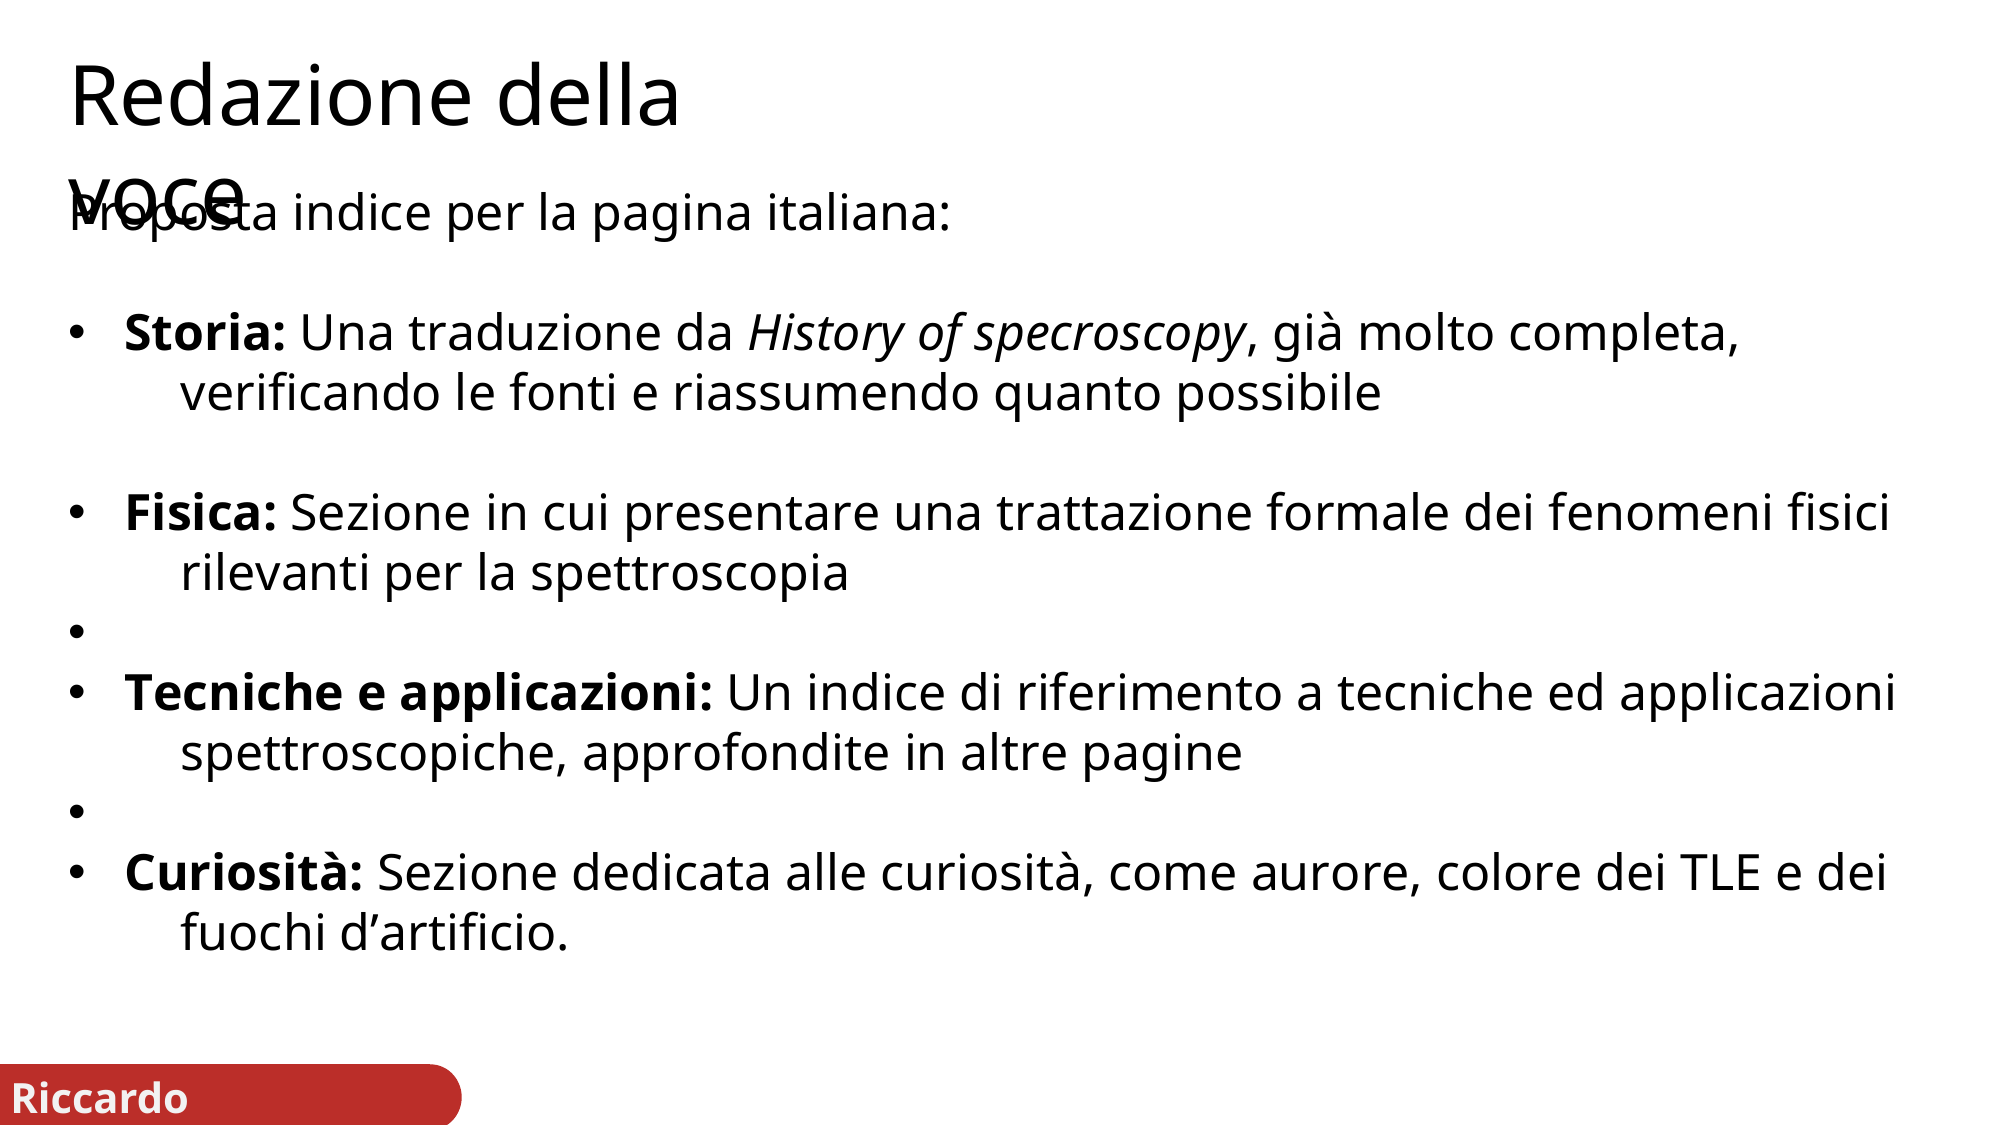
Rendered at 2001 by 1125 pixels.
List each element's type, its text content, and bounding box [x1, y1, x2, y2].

text_box [368, 1064, 462, 1125]
text_box Proposta indice per la pagina italiana: Storia: Una traduzione da History of specroscopy, già molto completa, verificando le fonti e riassumendo quanto possibile Fisica: Sezione in cui presentare una trattazione formale dei fenomeni fisici rilevanti per la spettroscopia Tecniche e applicazioni: Un indice di riferimento a tecniche ed applicazioni spettroscopiche, approfondite in altre pagine Curiosità: Sezione dedicata alle curiosità, come aurore, colore dei TLE e dei fuochi d’artificio. [53, 173, 1968, 977]
text_box Riccardo Peltretti [0, 1064, 368, 1125]
text_box Redazione della voce [53, 34, 880, 151]
